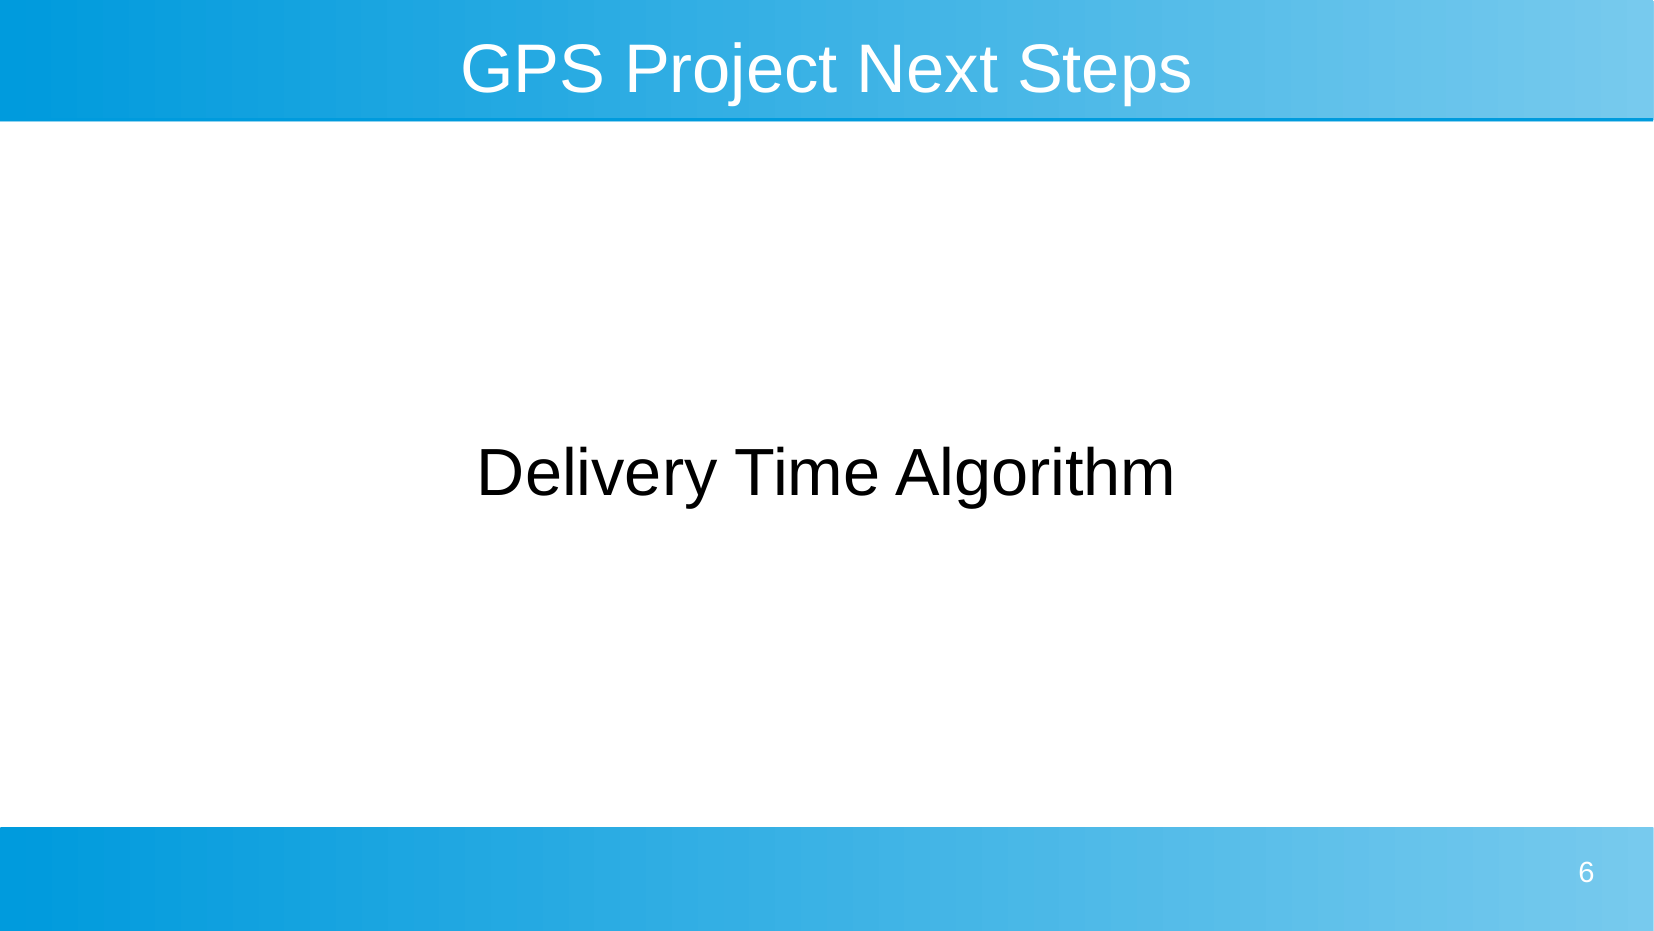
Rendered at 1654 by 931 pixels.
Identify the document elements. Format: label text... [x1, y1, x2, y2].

subtitle Delivery Time Algorithm [59, 177, 1595, 768]
title GPS Project Next Steps [59, 29, 1595, 108]
